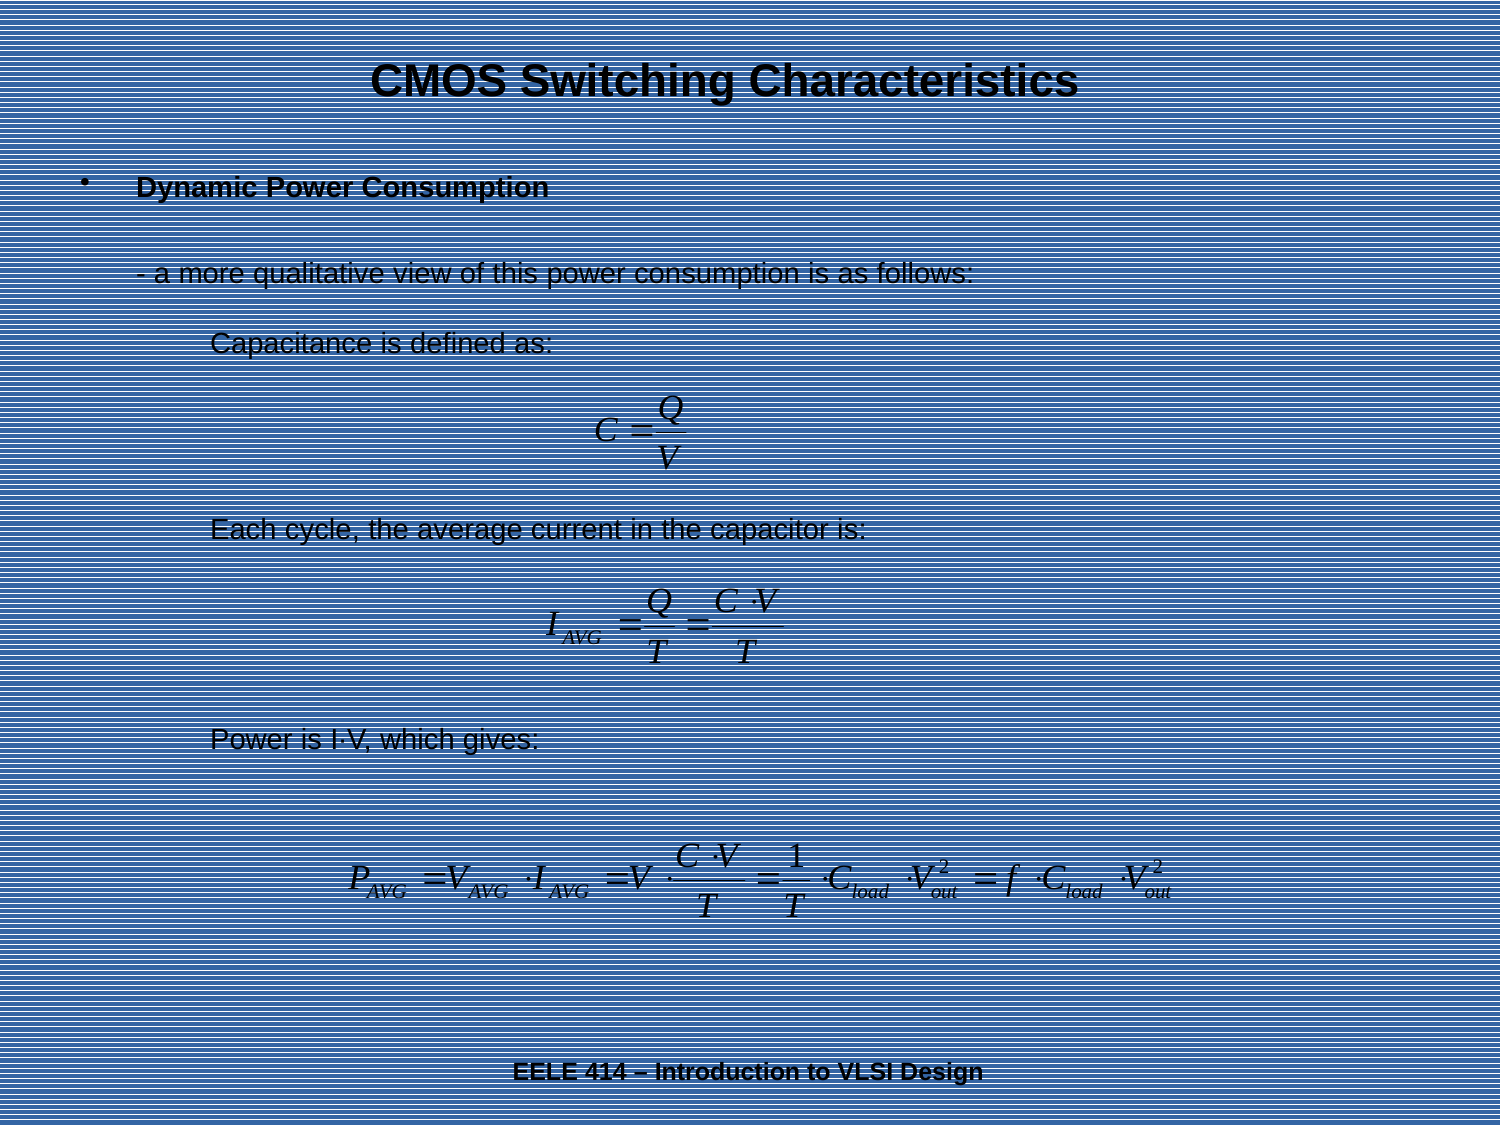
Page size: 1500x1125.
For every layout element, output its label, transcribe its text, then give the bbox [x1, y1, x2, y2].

chart [590, 385, 697, 479]
chart [540, 580, 795, 674]
picture [589, 385, 694, 478]
title CMOS Switching Characteristics [87, 37, 1363, 120]
chart [342, 834, 1182, 928]
picture [341, 833, 1180, 925]
list Dynamic Power Consumption - a more qualitative view of this power consumption is as follows: Capacitance is defined as: Each cycle, the average current in the capacitor is: Power is I∙V, which gives: [64, 160, 1471, 988]
picture [539, 579, 792, 671]
